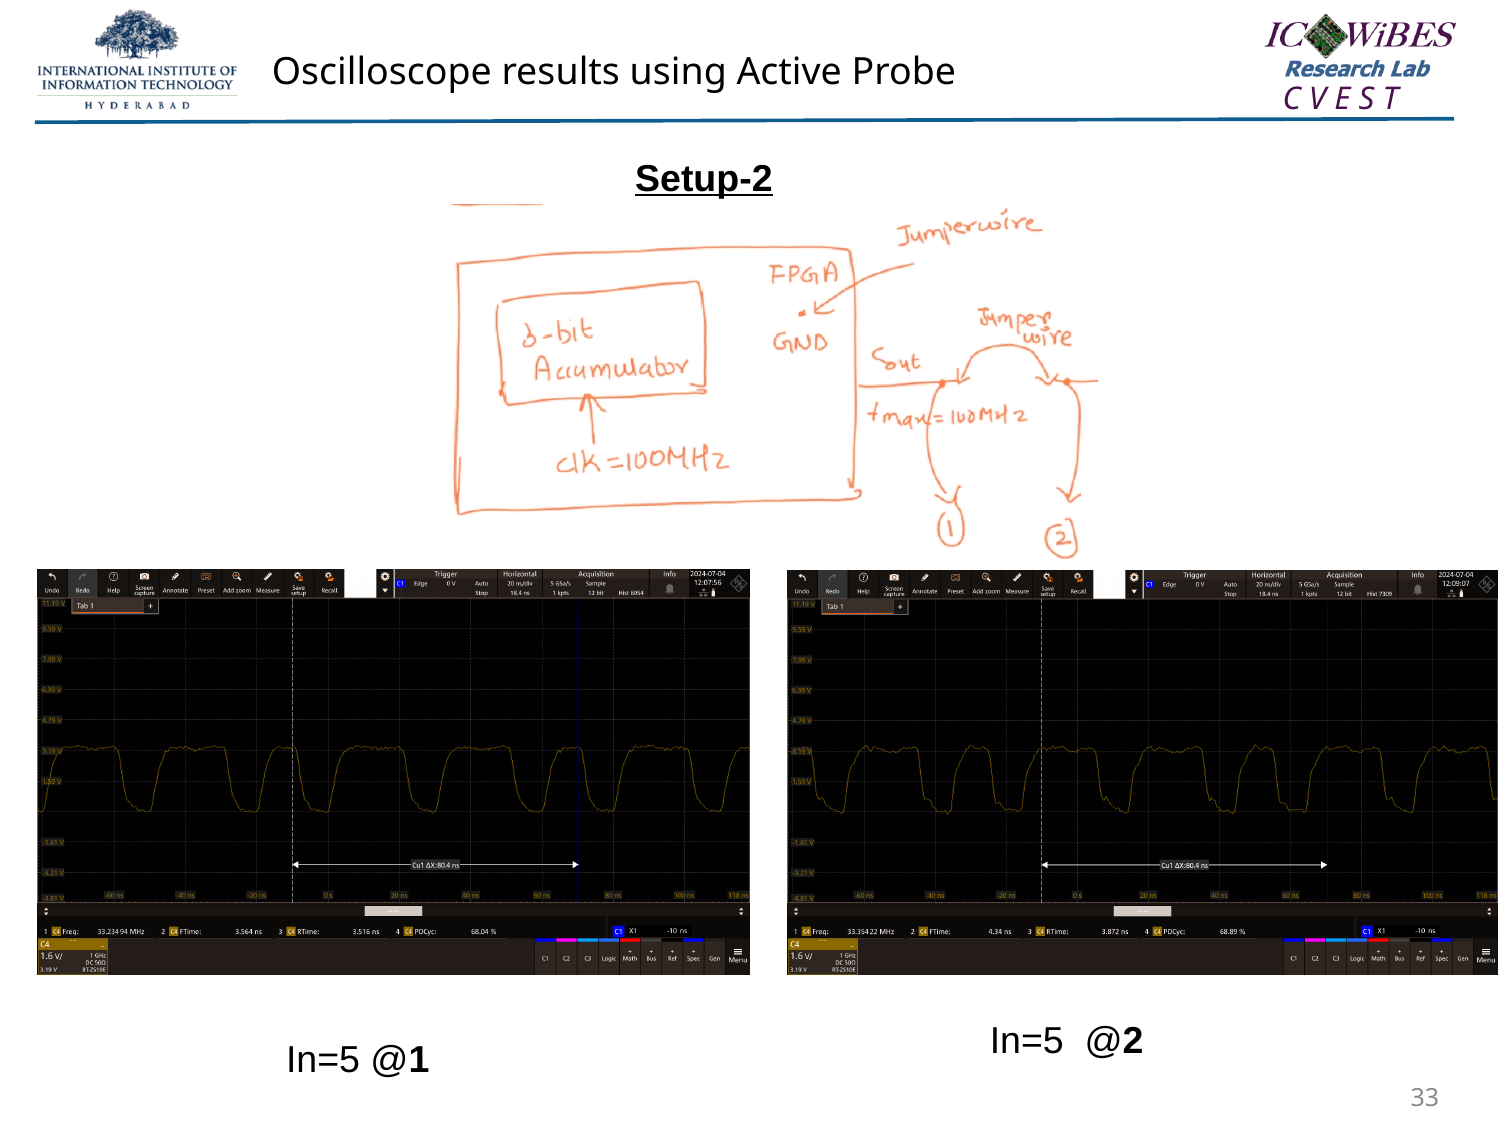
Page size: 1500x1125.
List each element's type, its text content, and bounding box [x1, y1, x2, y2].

picture [1261, 12, 1458, 82]
text_box In=5 @2 [975, 1012, 1159, 1070]
picture [31, 2, 247, 115]
text_box In=5 @1 [271, 1030, 445, 1088]
title Oscilloscope results using Active Probe [256, 26, 1201, 113]
slide_number <number> [1329, 1074, 1455, 1123]
picture [37, 204, 1498, 976]
text_box Setup-2 [620, 149, 788, 204]
